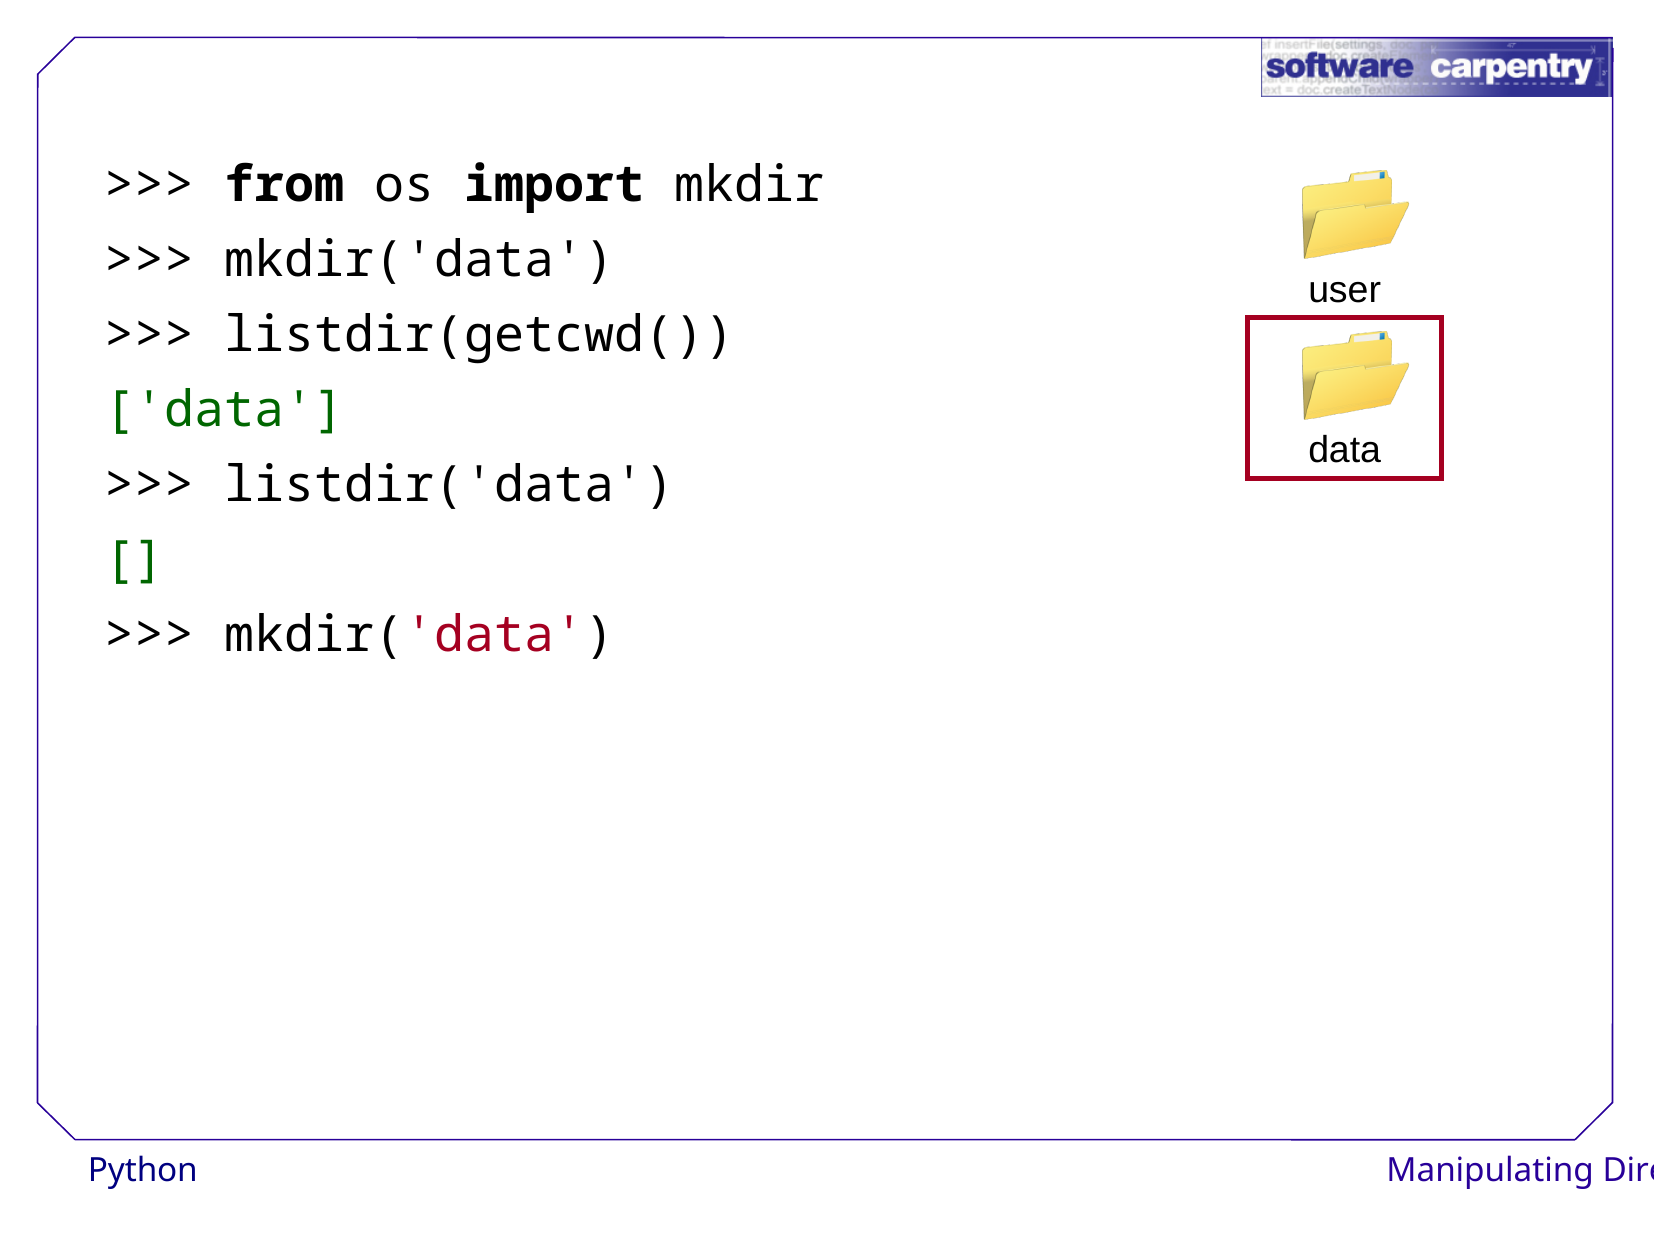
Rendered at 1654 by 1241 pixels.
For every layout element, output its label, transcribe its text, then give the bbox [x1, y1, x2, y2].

text_box >>> from os import mkdir >>> mkdir('data') >>> listdir(getcwd()) ['data'] >>> listdir('data') [] >>> mkdir('data') [89, 128, 1512, 1037]
picture [1261, 39, 1613, 97]
text_box data [1293, 421, 1396, 476]
picture [1298, 320, 1413, 433]
text_box user [1293, 261, 1396, 315]
picture [1298, 156, 1413, 273]
